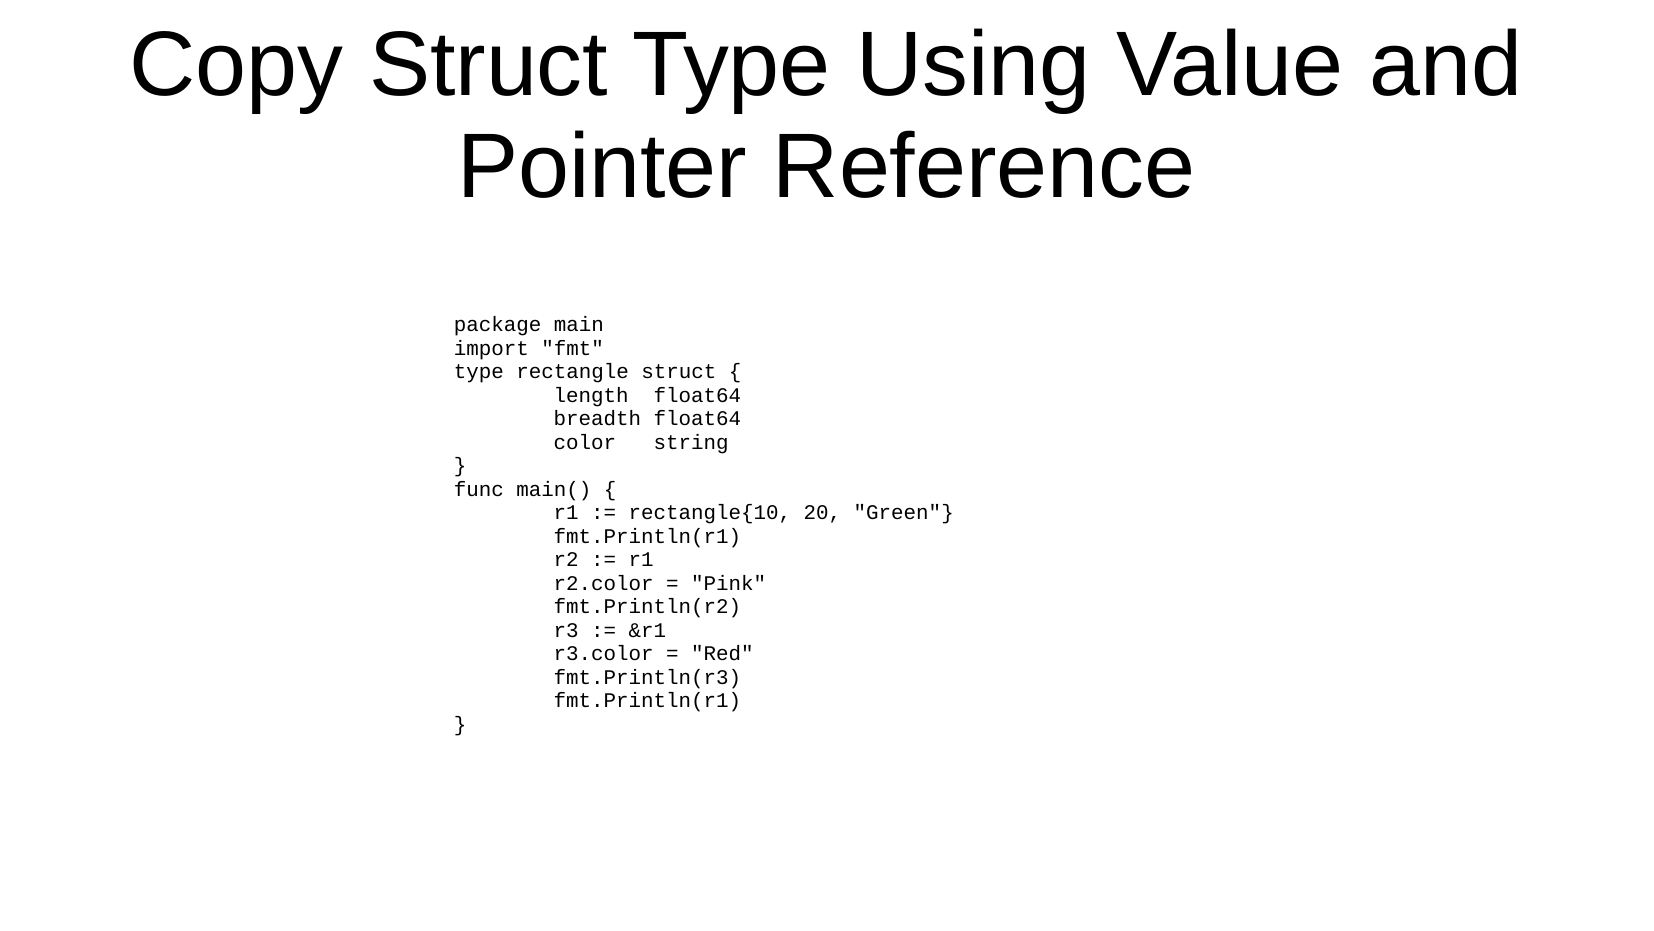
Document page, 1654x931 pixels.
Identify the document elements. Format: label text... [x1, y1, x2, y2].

text_box package main import "fmt" type rectangle struct { length float64 breadth float64 color string } func main() { r1 := rectangle{10, 20, "Green"} fmt.Println(r1) r2 := r1 r2.color = "Pink" fmt.Println(r2) r3 := &r1 r3.color = "Red" fmt.Println(r3) fmt.Println(r1) } [438, 307, 969, 746]
title Copy Struct Type Using Value and Pointer Reference [82, 12, 1571, 218]
